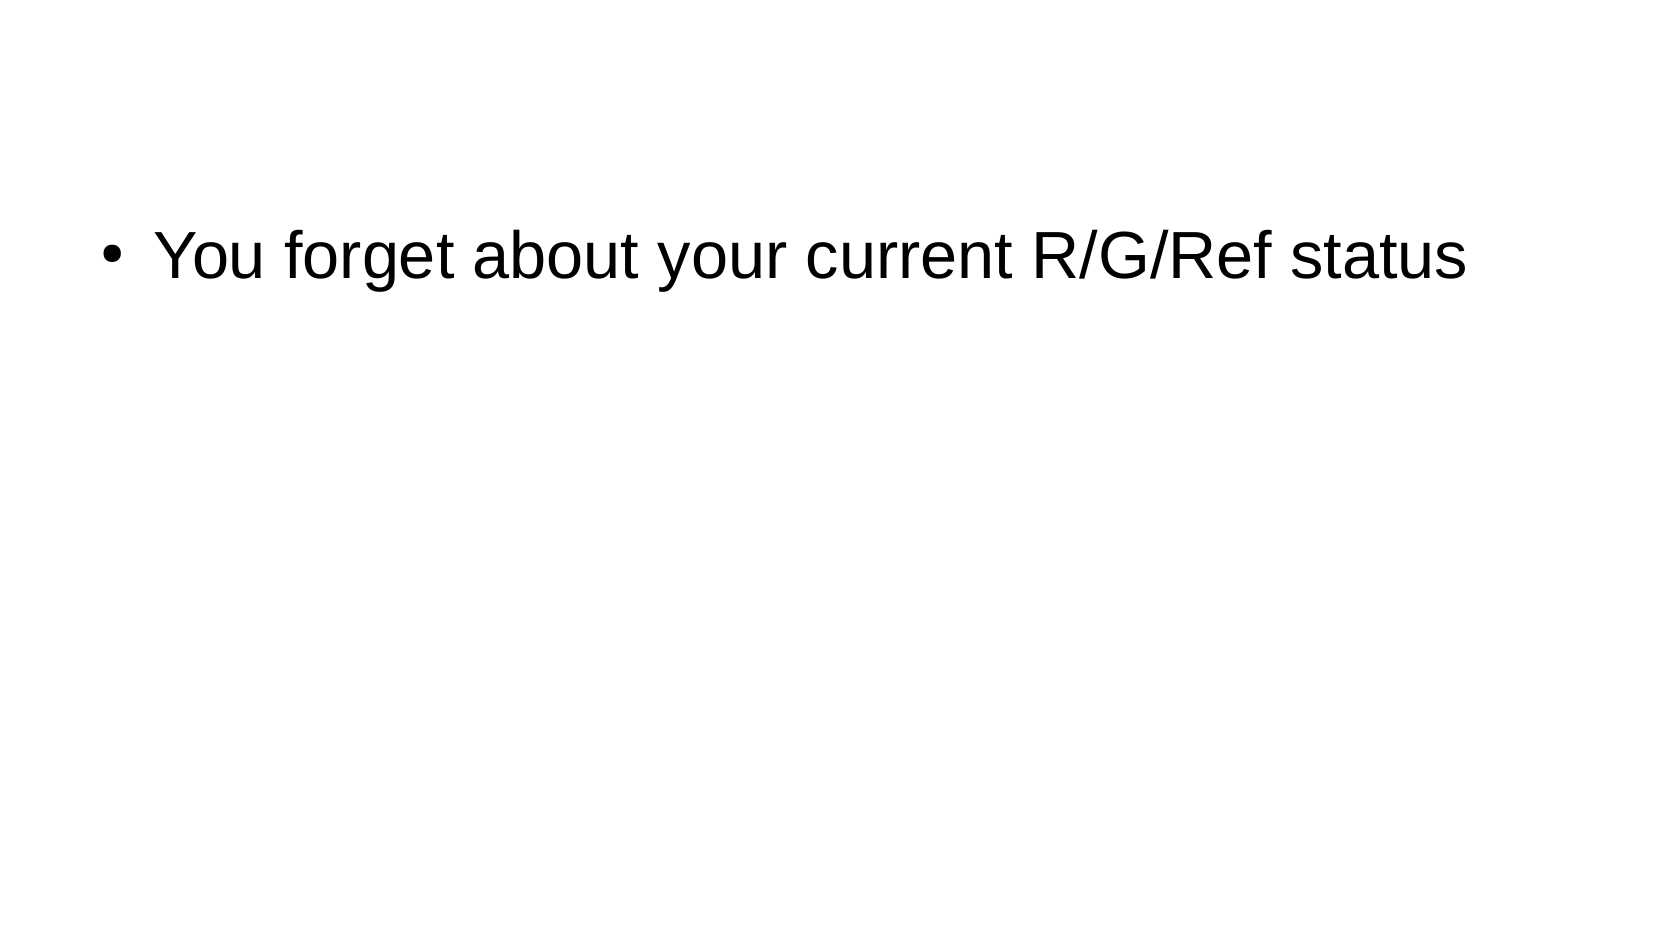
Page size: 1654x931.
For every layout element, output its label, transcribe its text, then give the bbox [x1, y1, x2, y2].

list You forget about your current R/G/Ref status [82, 217, 1571, 758]
